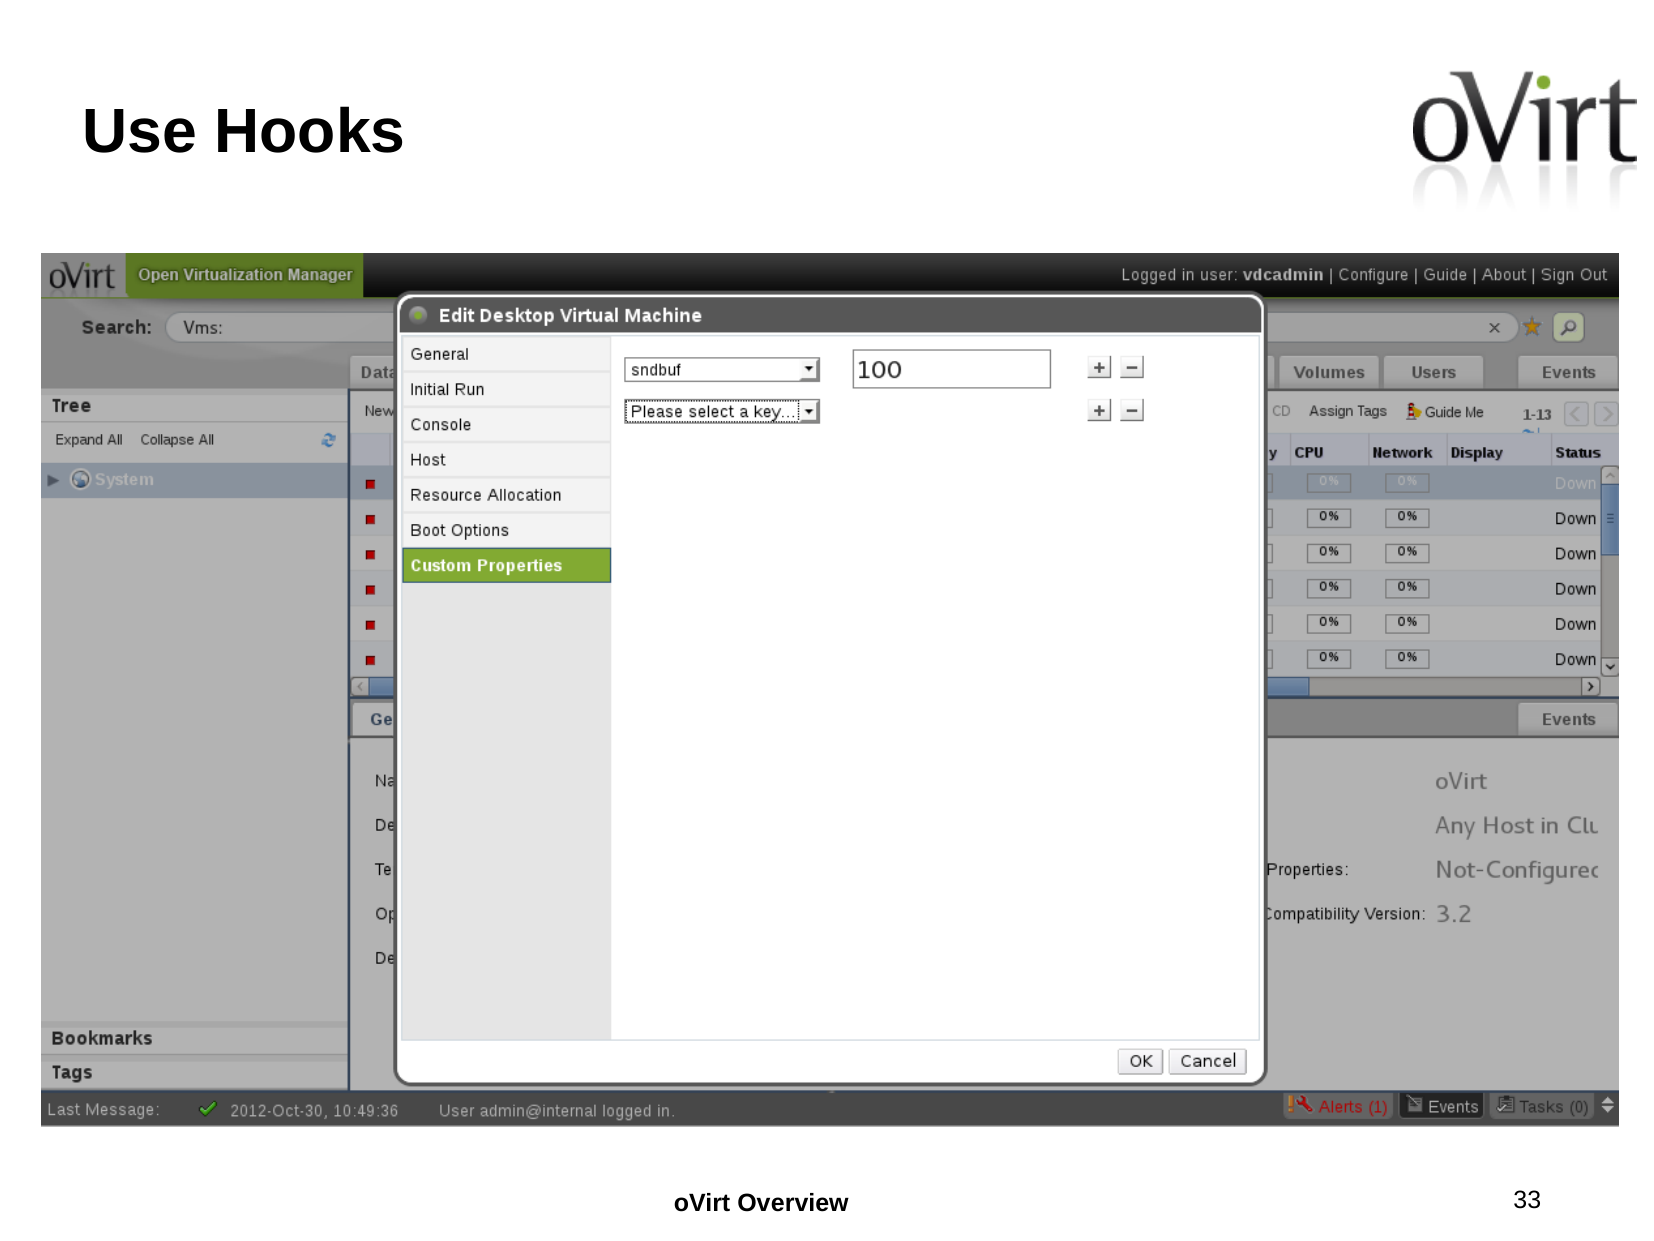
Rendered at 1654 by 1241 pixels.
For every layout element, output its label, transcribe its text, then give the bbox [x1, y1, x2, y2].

title Use Hooks [82, 37, 1571, 226]
picture [41, 253, 1619, 1128]
picture [1571, 63, 1637, 212]
